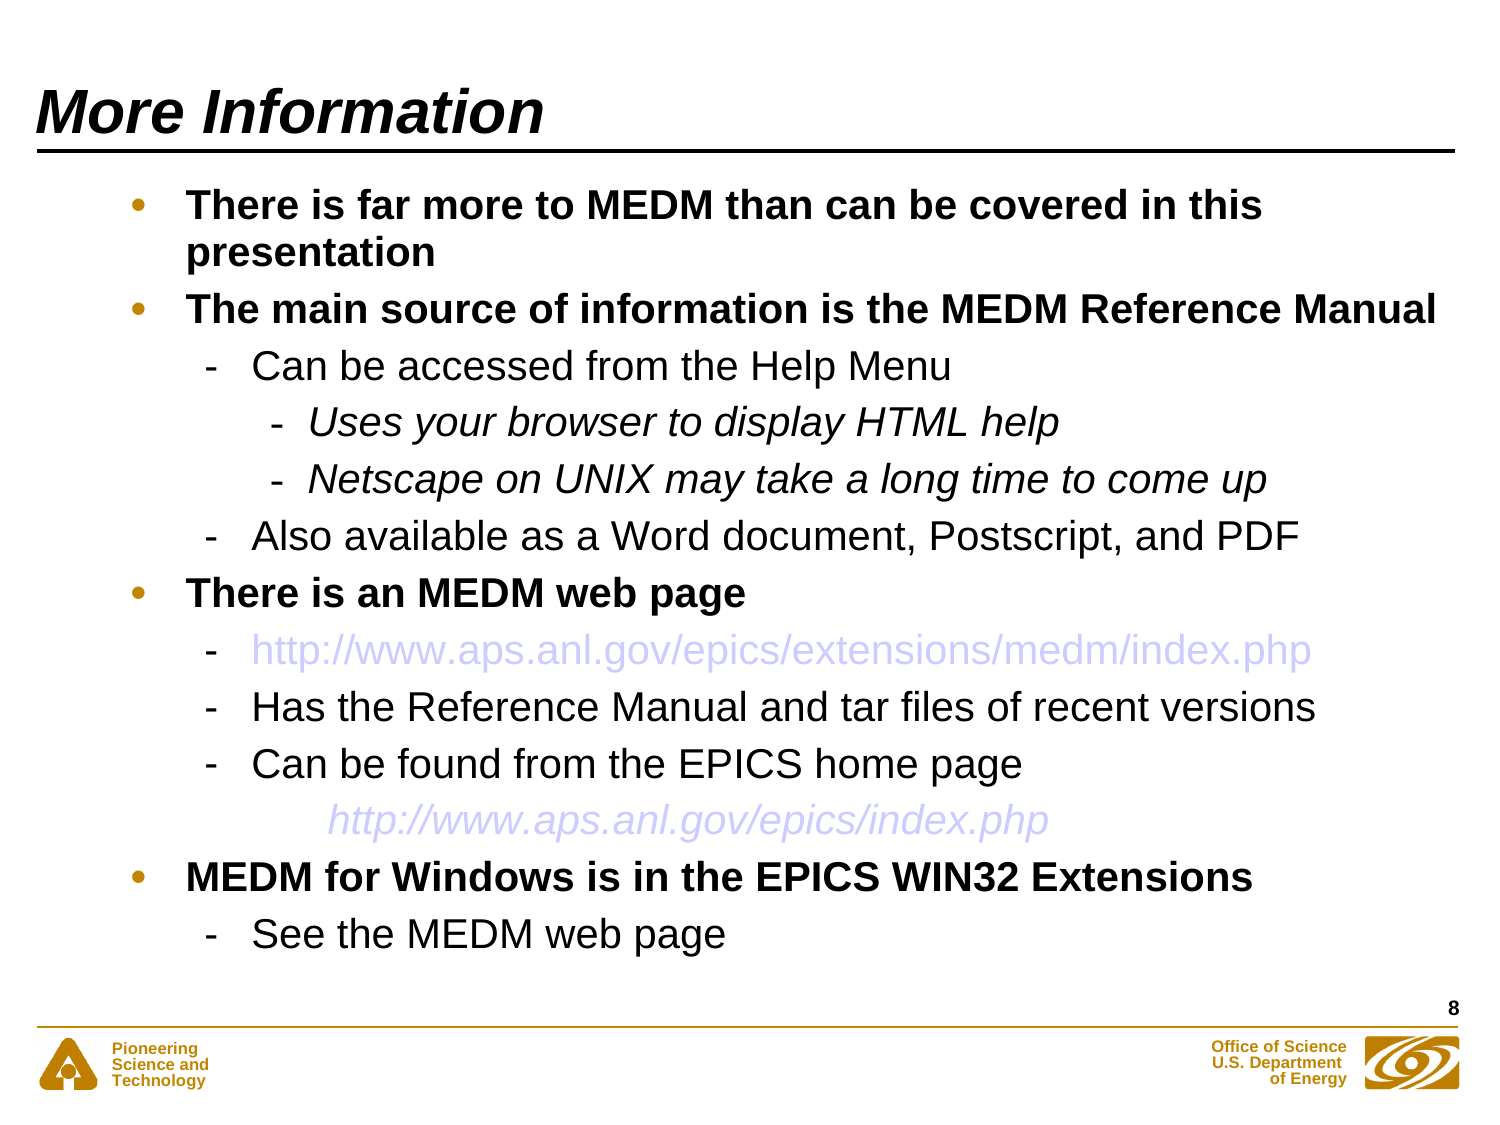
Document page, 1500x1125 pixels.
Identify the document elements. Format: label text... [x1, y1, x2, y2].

picture [35, 1034, 101, 1094]
title More Information [21, 75, 1459, 154]
list There is far more to MEDM than can be covered in this presentation The main source of information is the MEDM Reference Manual Can be accessed from the Help Menu Uses your browser to display HTML help Netscape on UNIX may take a long time to come up Also available as a Word document, Postscript, and PDF There is an MEDM web page http://www.aps.anl.gov/epics/extensions/medm/index.php Has the Reference Manual and tar files of recent versions Can be found from the EPICS home page http://www.aps.anl.gov/epics/index.php MEDM for Windows is in the EPICS WIN32 Extensions See the MEDM web page [114, 174, 1459, 1009]
picture [1362, 1032, 1463, 1093]
